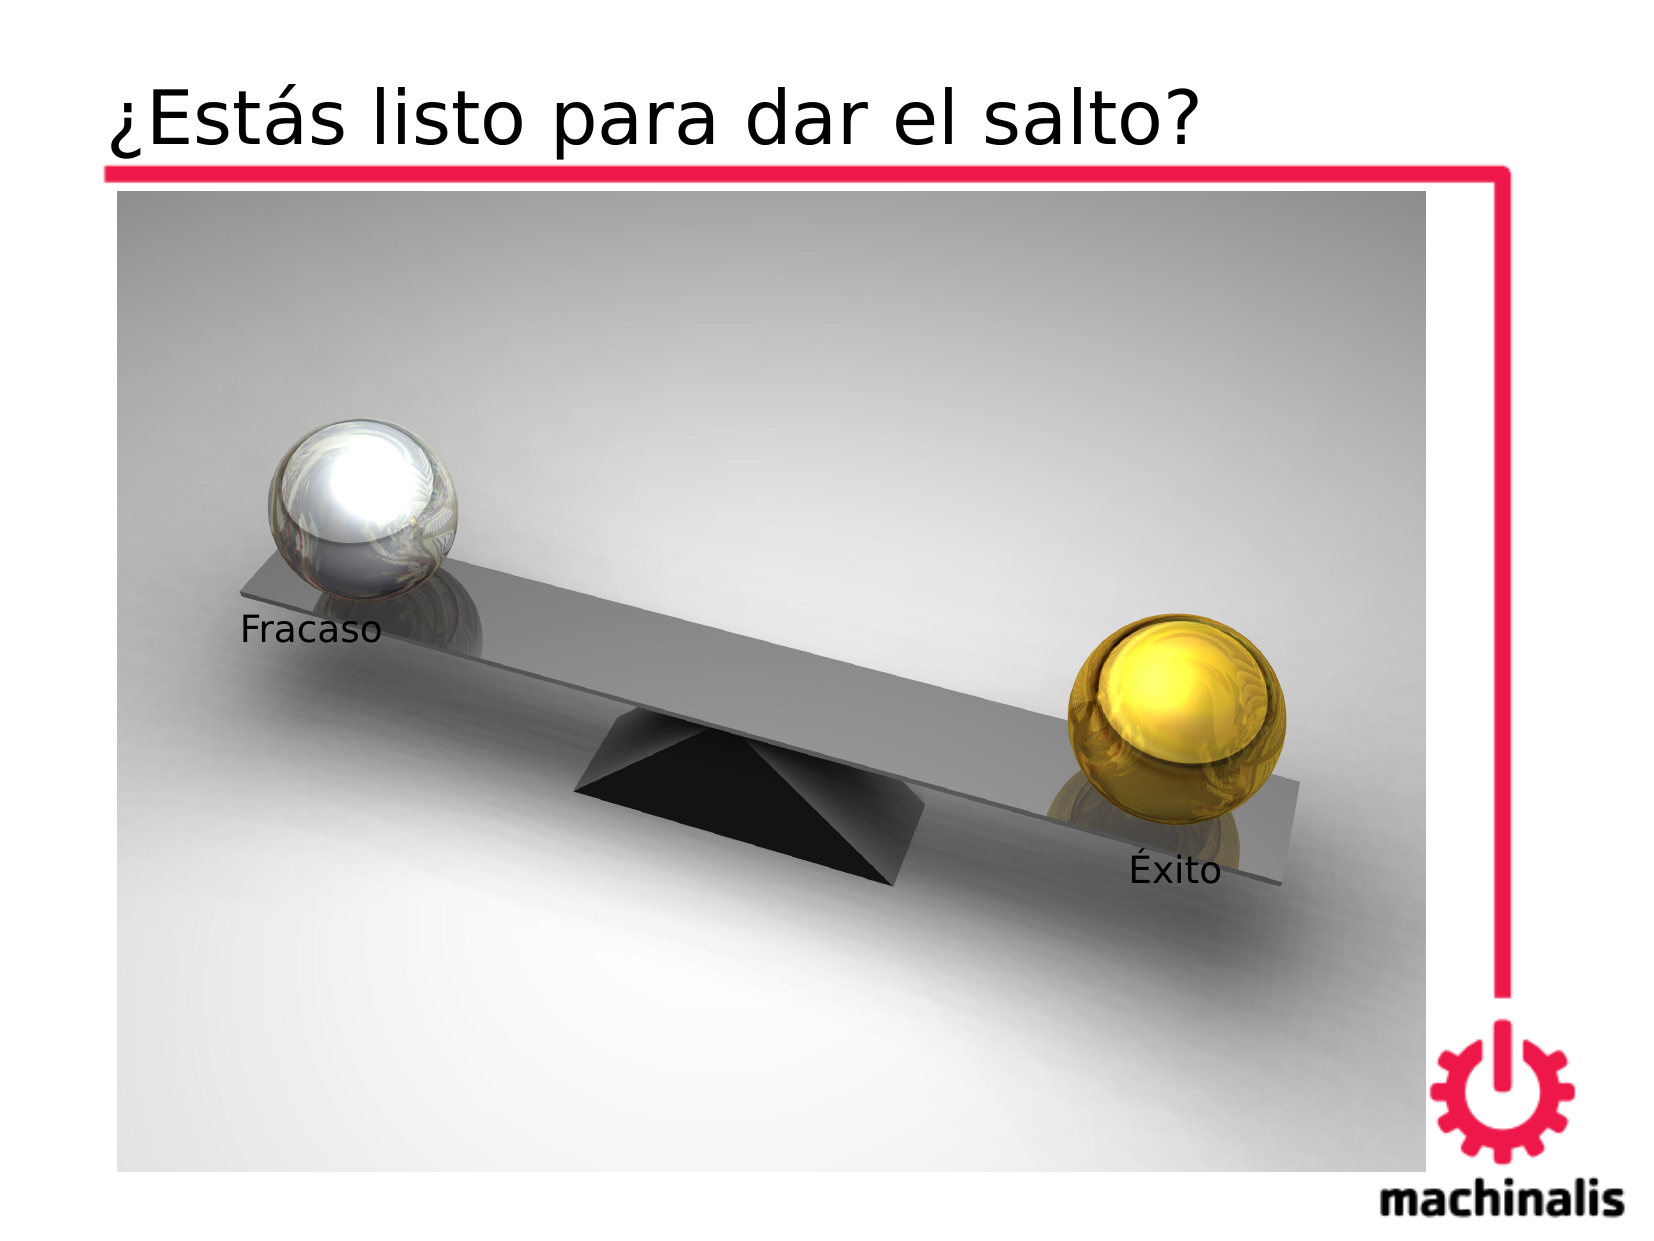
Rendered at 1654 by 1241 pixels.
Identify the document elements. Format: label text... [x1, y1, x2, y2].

picture [0, 0, 1654, 1241]
text_box Fracaso [225, 600, 398, 659]
title ¿Estás listo para dar el salto? [106, 49, 1495, 188]
text_box Éxito [1113, 841, 1238, 901]
